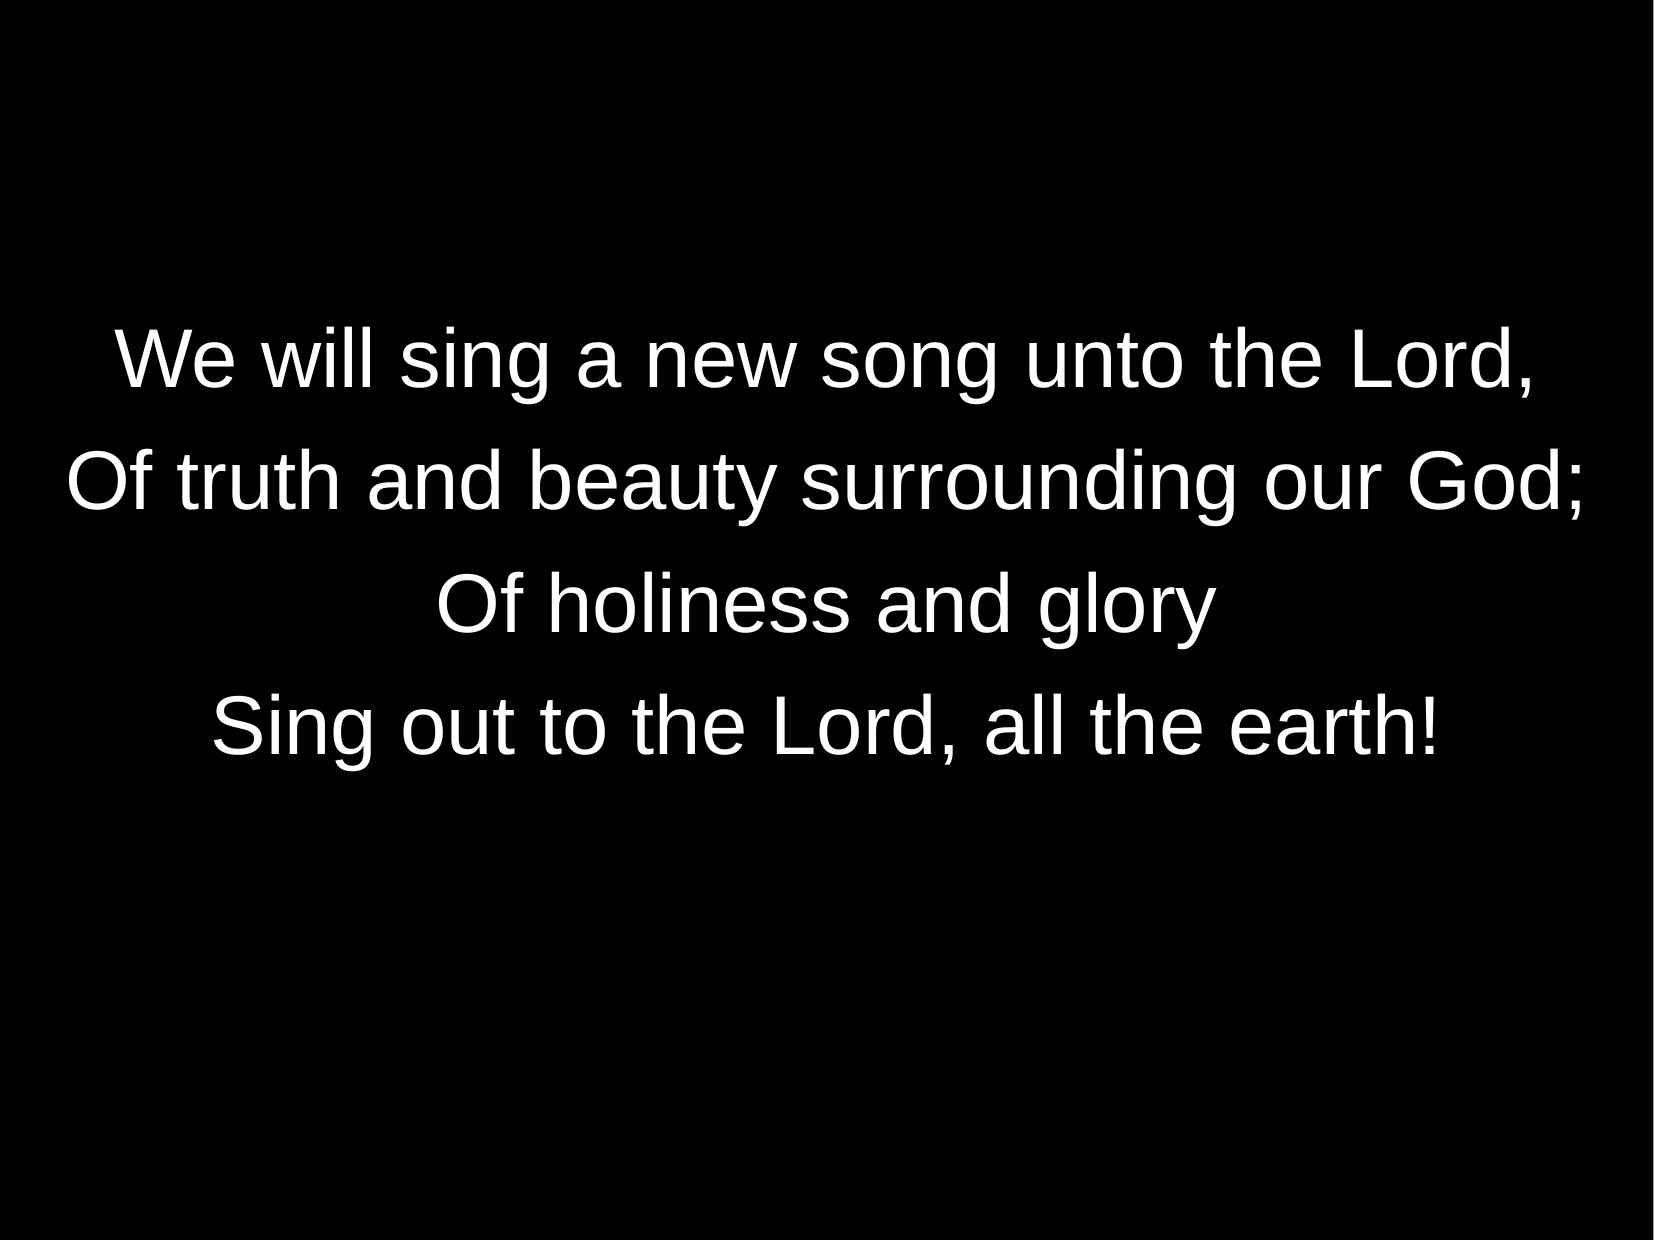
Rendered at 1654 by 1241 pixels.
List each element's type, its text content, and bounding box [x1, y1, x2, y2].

list We will sing a new song unto the Lord, Of truth and beauty surrounding our God; Of holiness and glory Sing out to the Lord, all the earth! [0, 307, 1654, 1027]
